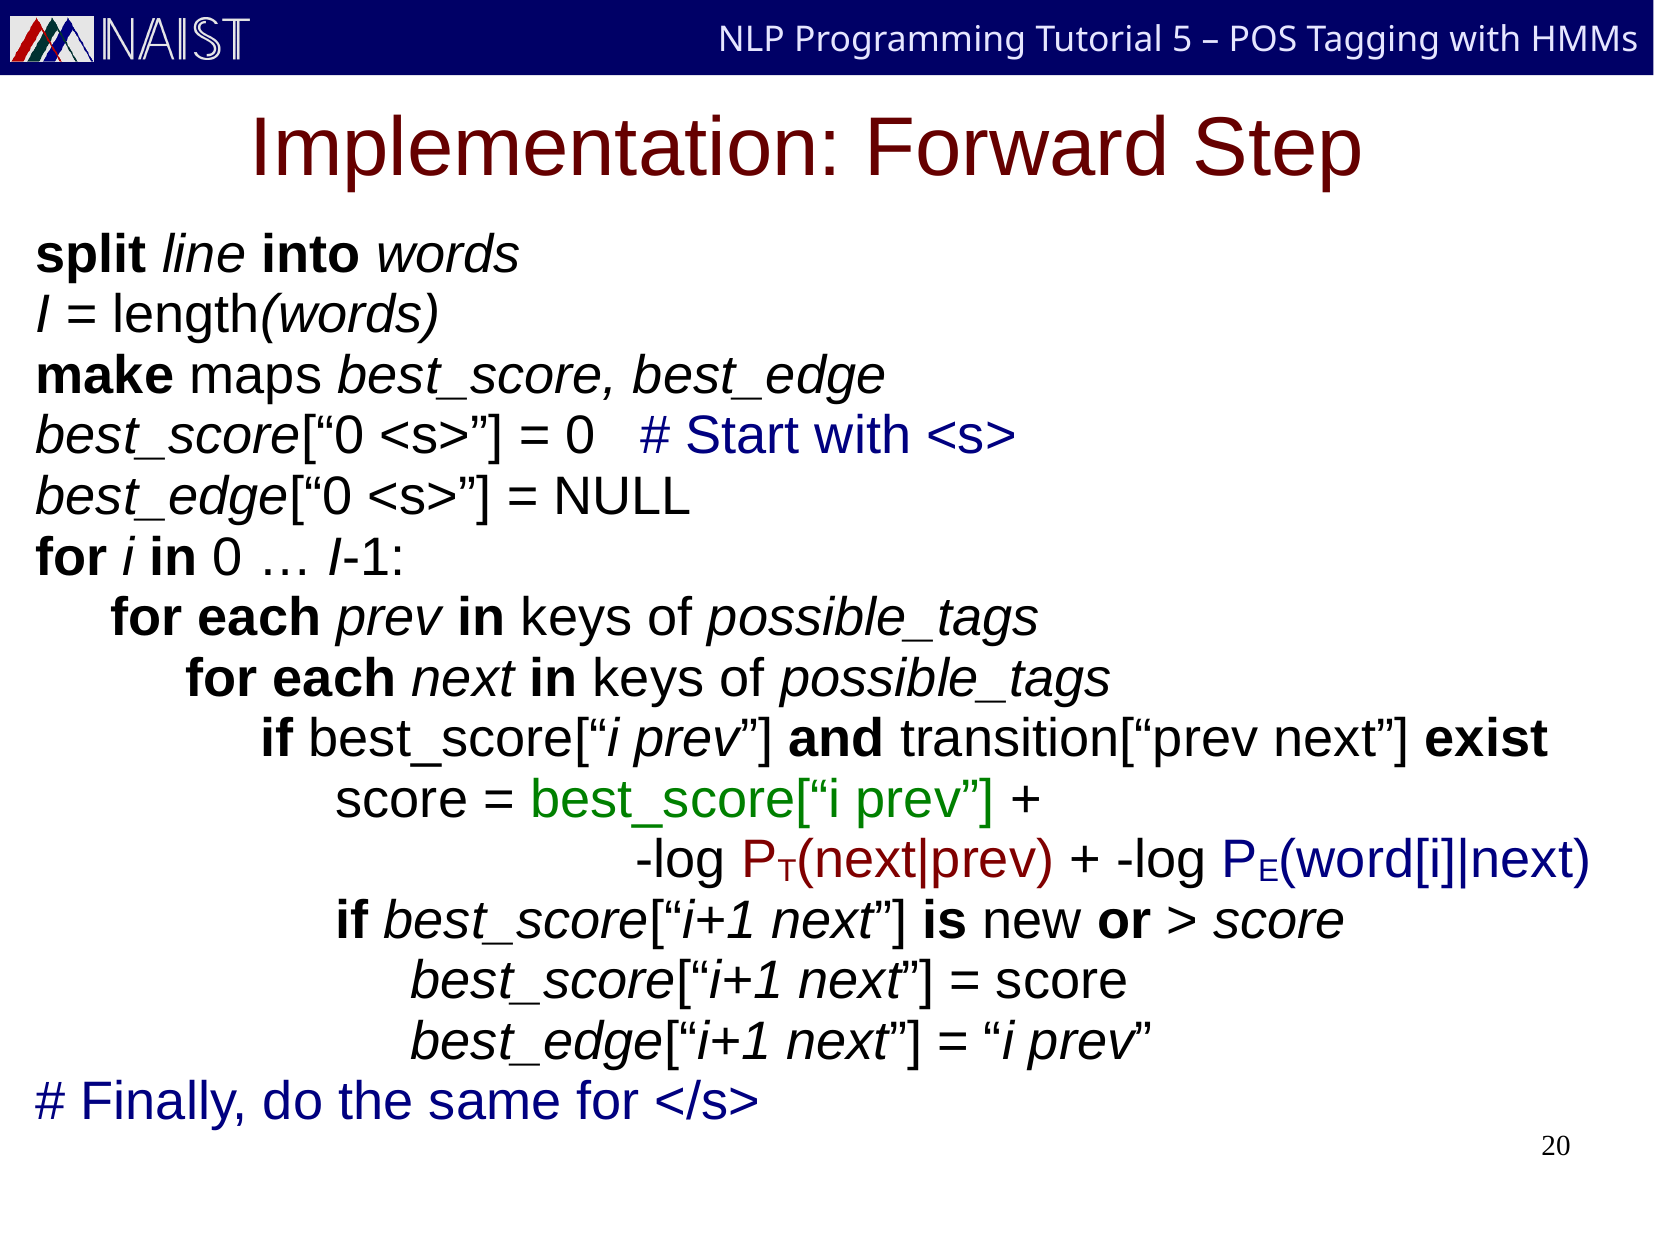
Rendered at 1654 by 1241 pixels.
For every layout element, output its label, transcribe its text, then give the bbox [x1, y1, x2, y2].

picture [102, 17, 251, 51]
picture [10, 16, 94, 62]
title Implementation: Forward Step [75, 51, 1564, 223]
list split line into words I = length(words) make maps best_score, best_edge best_score[“0 <s>”] = 0 # Start with <s> best_edge[“0 <s>”] = NULL for i in 0 … I-1: for each prev in keys of possible_tags for each next in keys of possible_tags if best_score[“i prev”] and transition[“prev next”] exist score = best_score[“i prev”] + -log PT(next|prev) + -log PE(word[i]|next) if best_score[“i+1 next”] is new or > score best_score[“i+1 next”] = score best_edge[“i+1 next”] = “i prev” # Finally, do the same for </s> [0, 223, 1613, 1210]
